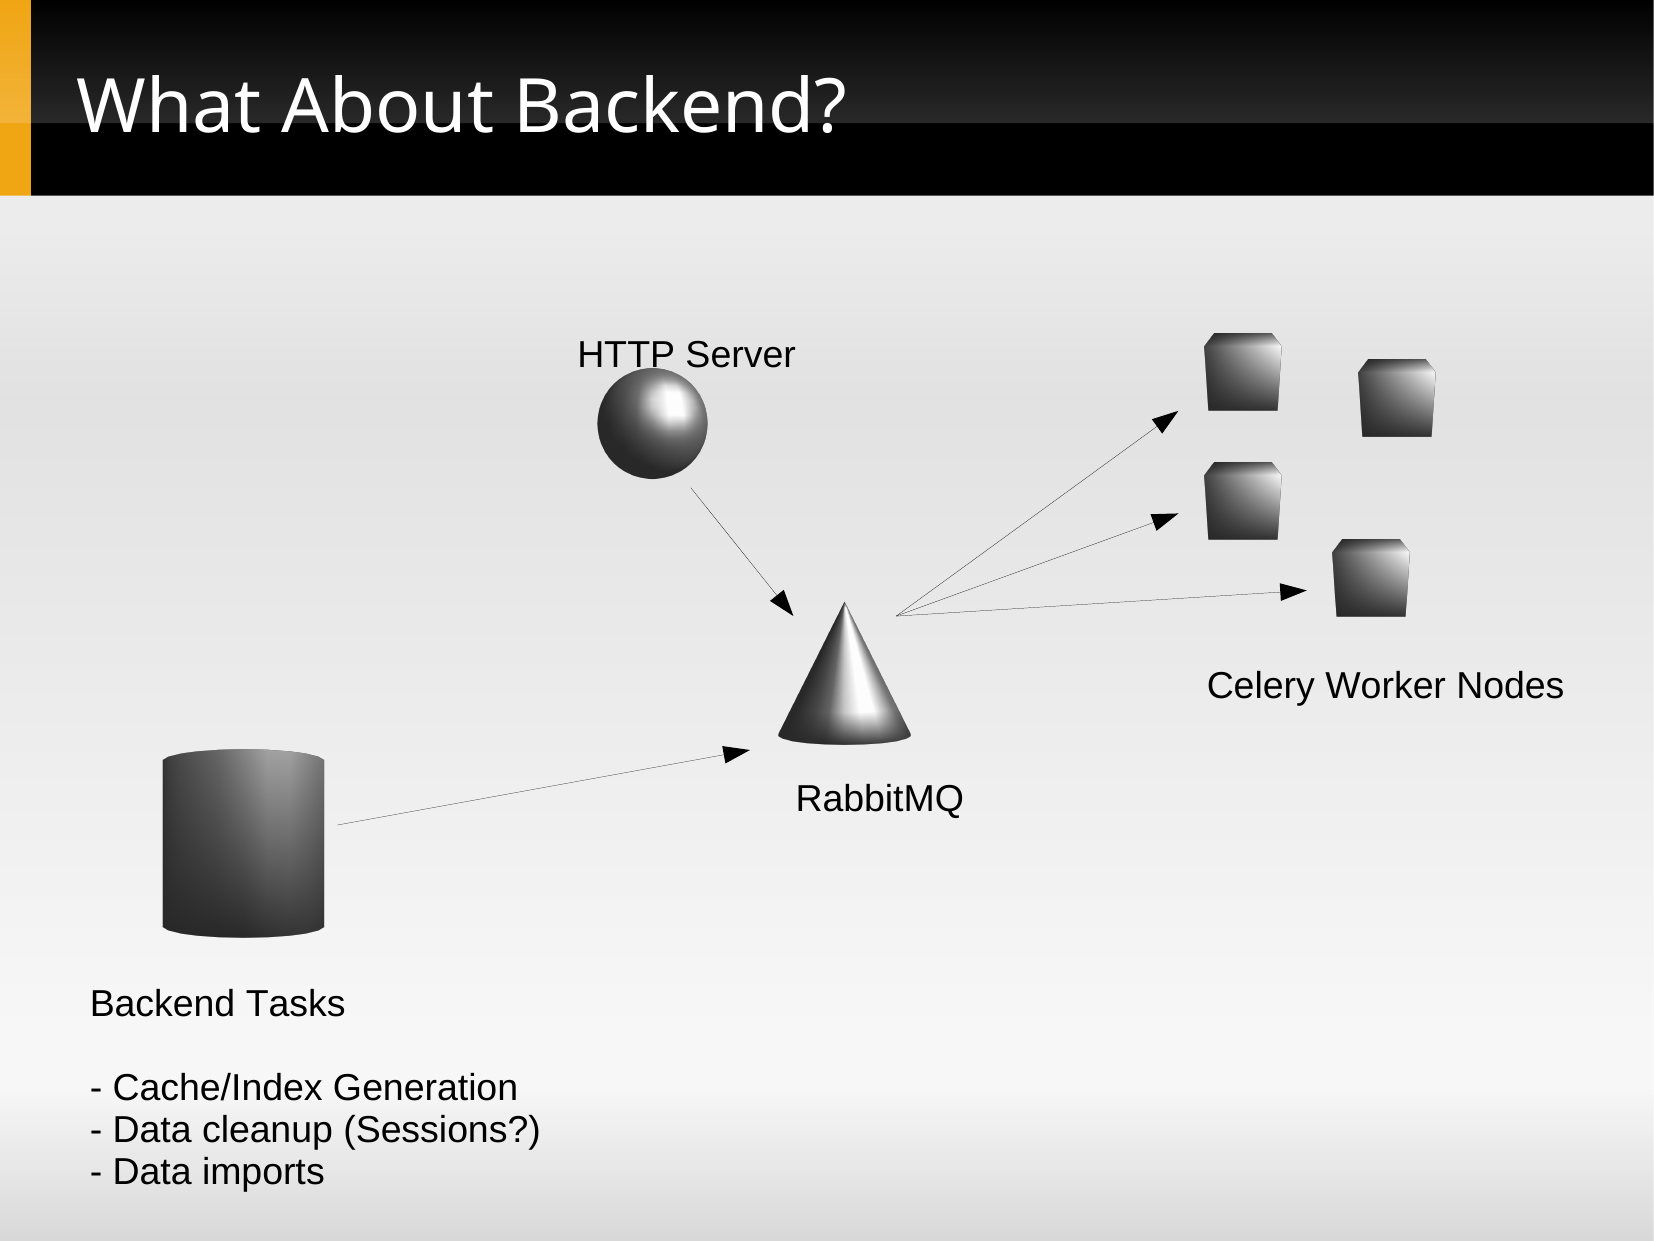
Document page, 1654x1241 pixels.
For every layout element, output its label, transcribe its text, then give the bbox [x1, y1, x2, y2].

title What About Backend? [76, 7, 1565, 200]
text_box HTTP Server [562, 325, 811, 383]
text_box Backend Tasks - Cache/Index Generation - Data cleanup (Sessions?) - Data imports [75, 975, 556, 1200]
text_box Celery Worker Nodes [1192, 656, 1580, 714]
text_box RabbitMQ [780, 770, 979, 827]
picture [0, 0, 1654, 1241]
